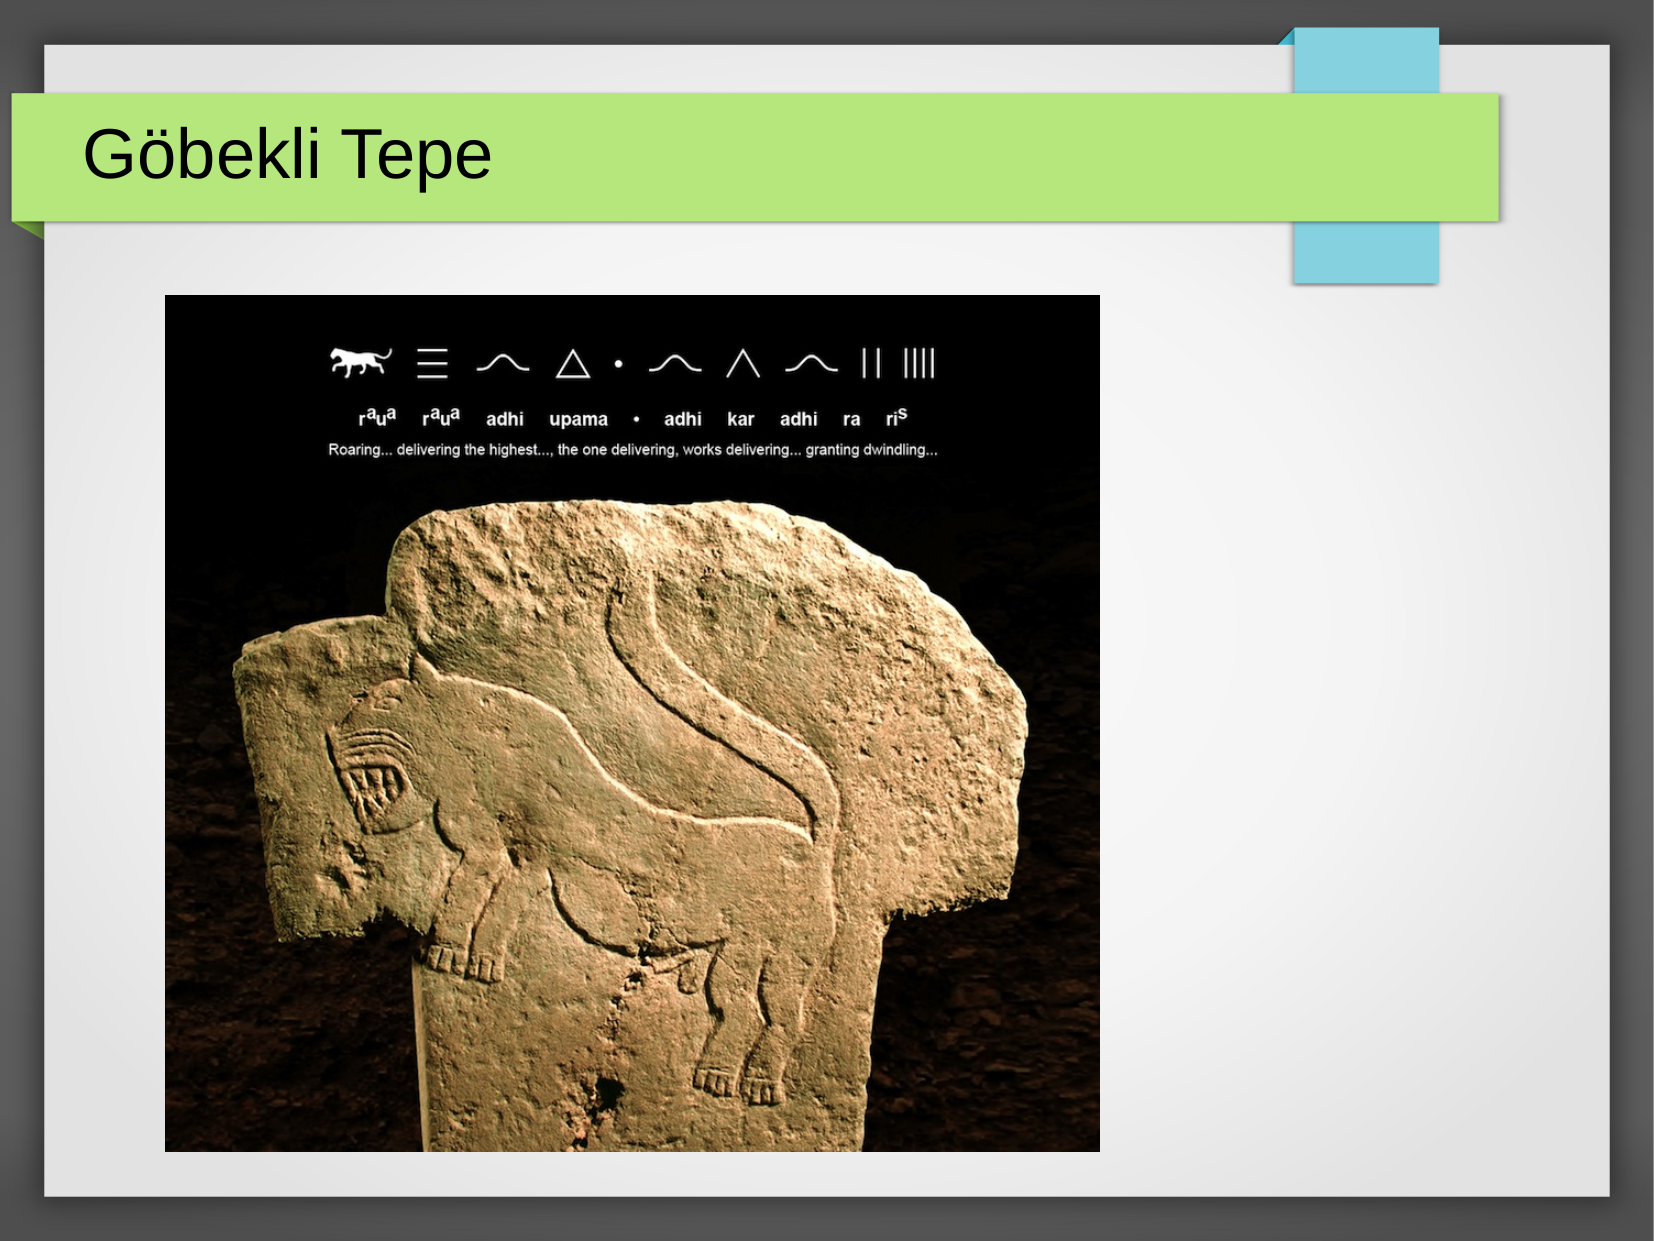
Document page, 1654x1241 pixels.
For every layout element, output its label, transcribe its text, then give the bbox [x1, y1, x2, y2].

picture [0, 0, 1654, 1241]
title Göbekli Tepe [82, 94, 1264, 213]
